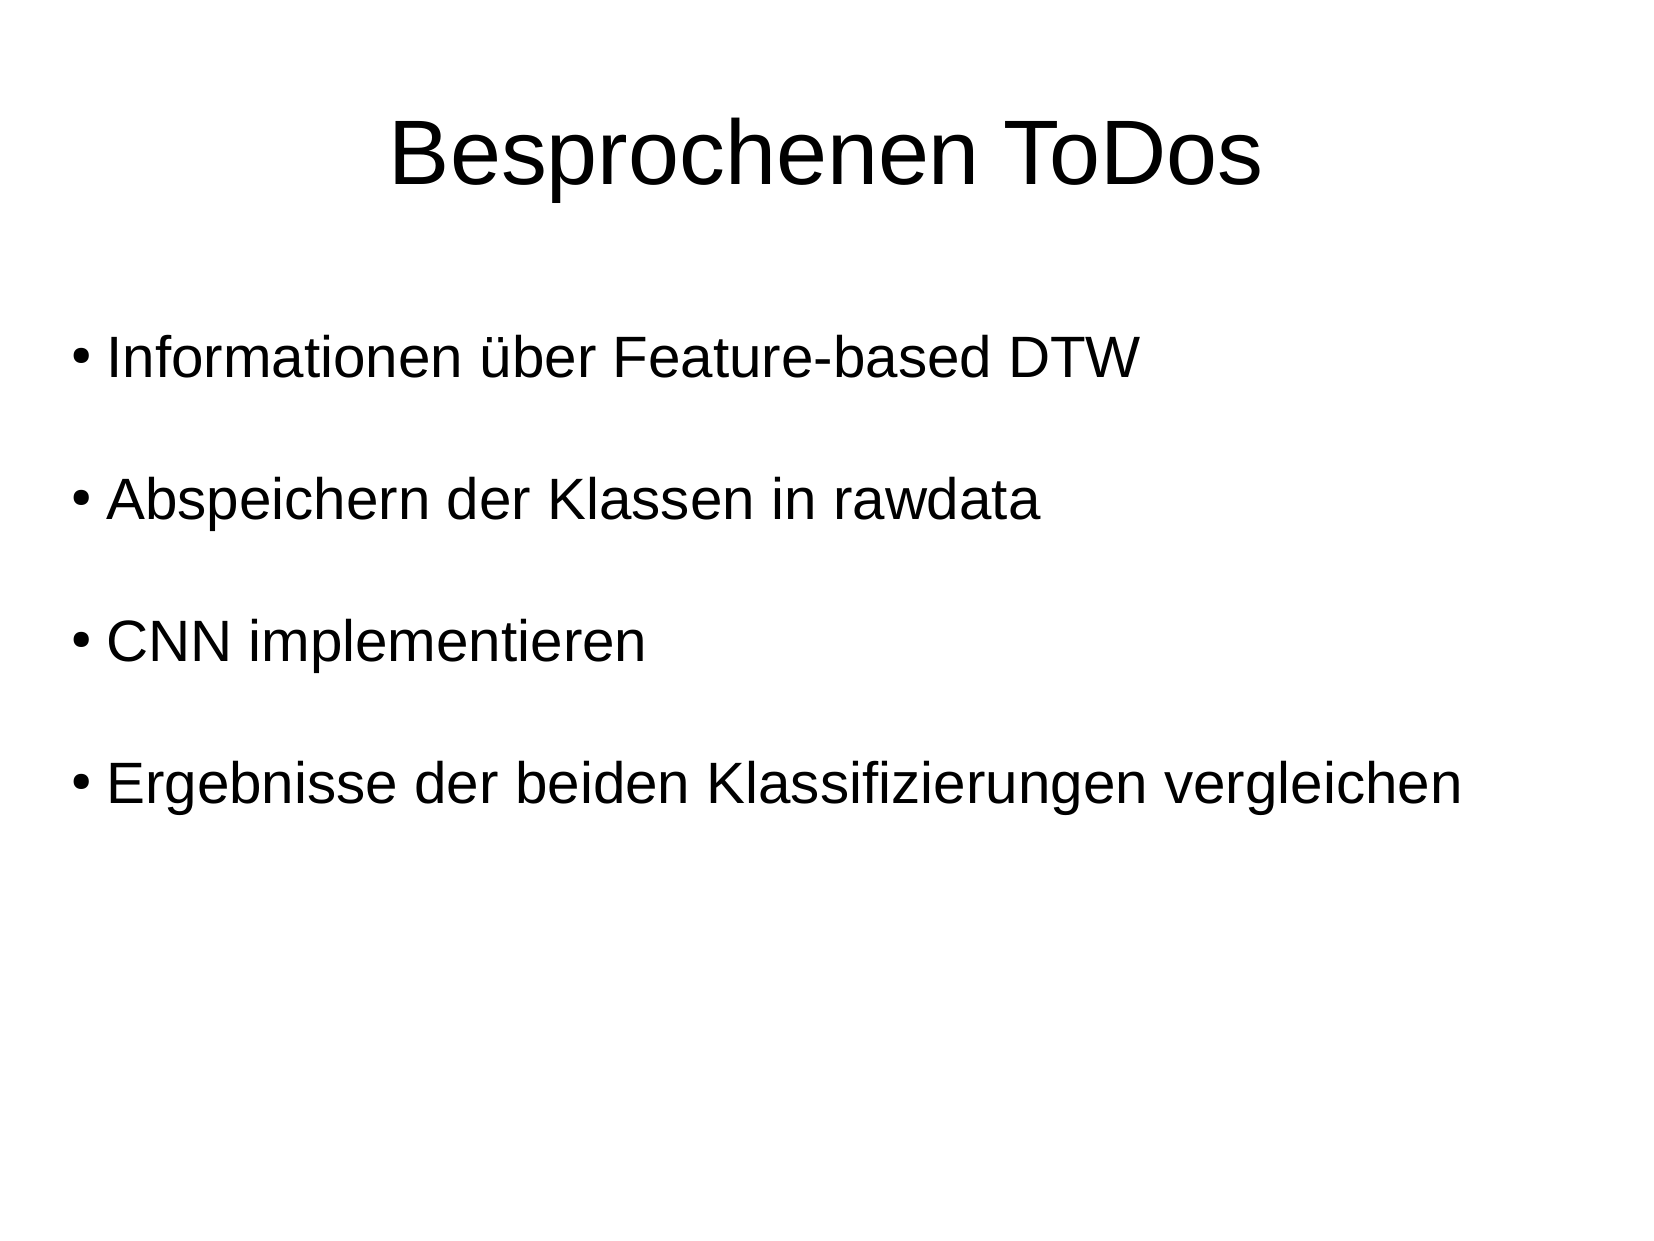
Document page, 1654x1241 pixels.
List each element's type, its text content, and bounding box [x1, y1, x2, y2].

title Besprochenen ToDos [82, 49, 1571, 257]
subtitle Informationen über Feature-based DTW Abspeichern der Klassen in rawdata CNN implementieren Ergebnisse der beiden Klassifizierungen vergleichen [70, 283, 1560, 1139]
